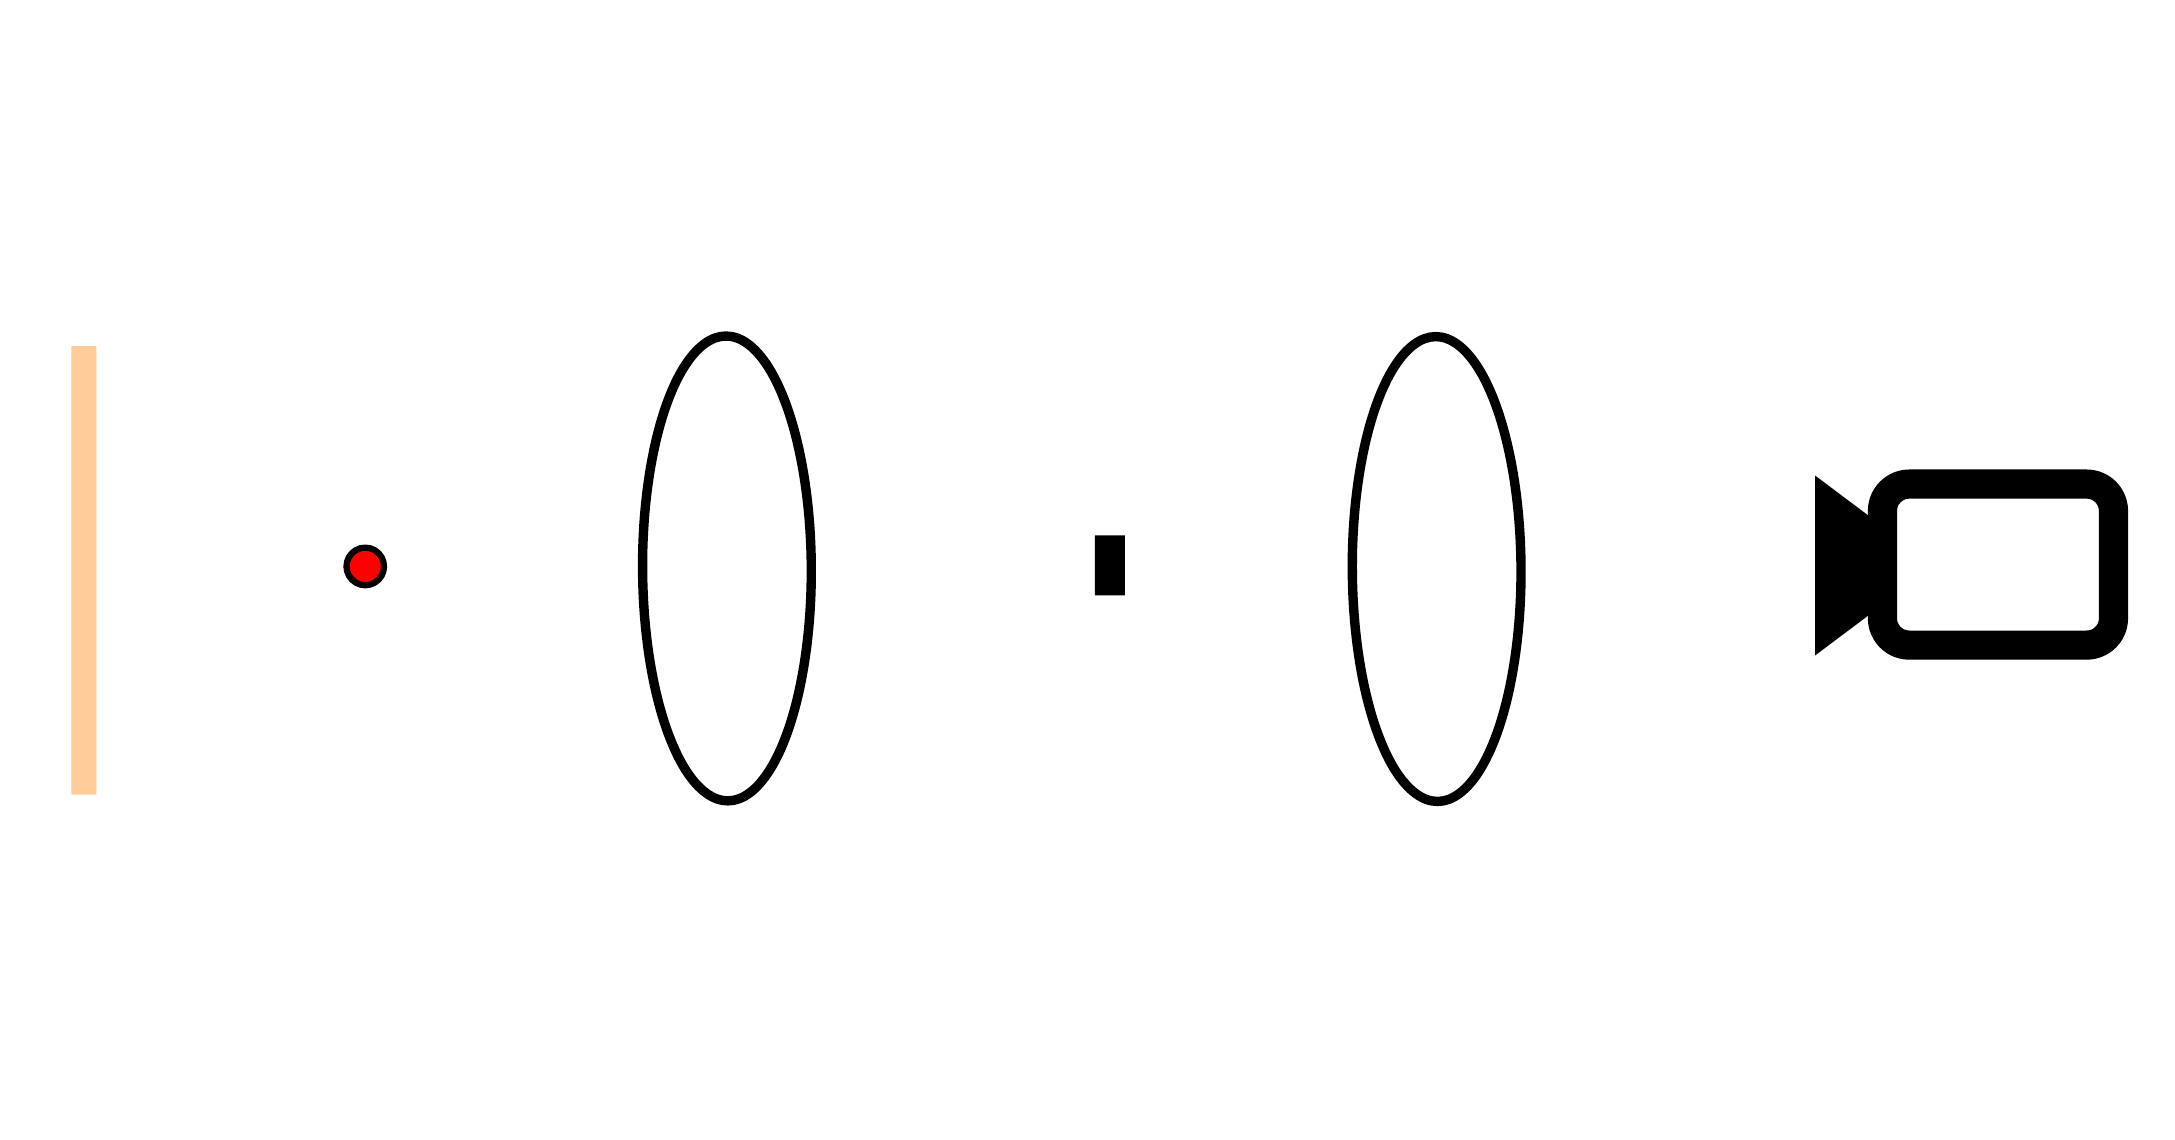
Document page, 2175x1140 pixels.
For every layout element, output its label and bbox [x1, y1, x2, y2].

text_box [1882, 484, 2114, 646]
text_box [346, 547, 385, 586]
text_box [1094, 535, 1125, 596]
text_box [1815, 475, 1876, 656]
text_box [642, 336, 812, 801]
text_box [1352, 336, 1522, 802]
